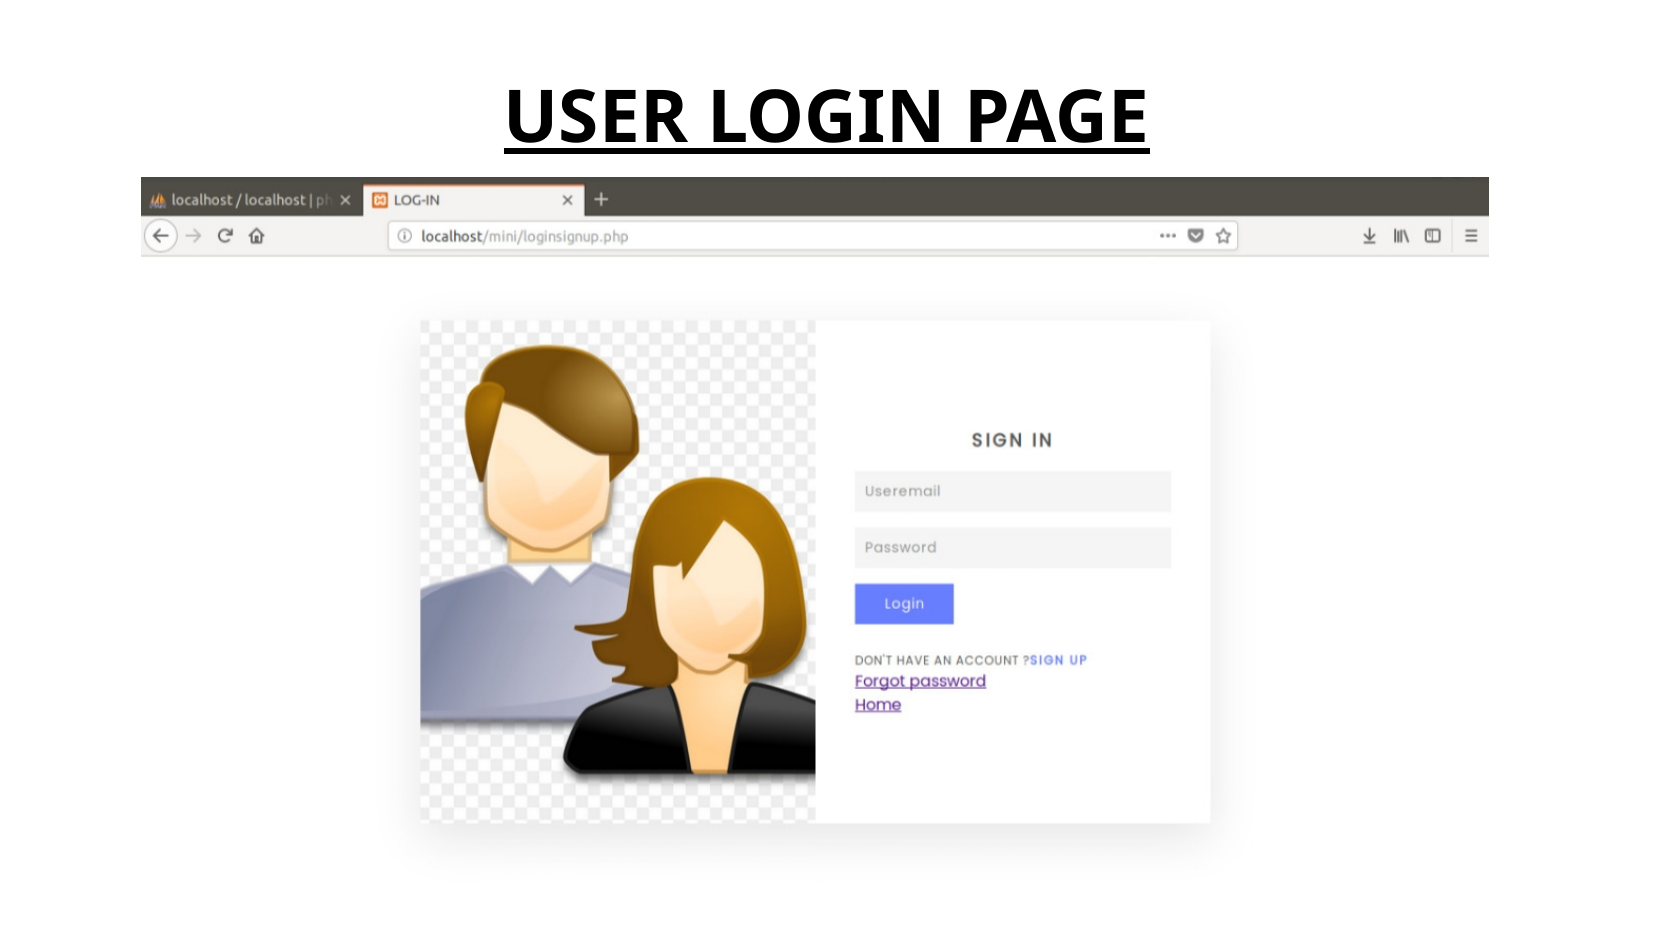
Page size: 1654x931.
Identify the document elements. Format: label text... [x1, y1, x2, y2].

title USER LOGIN PAGE [82, 37, 1571, 193]
picture [141, 177, 1489, 886]
